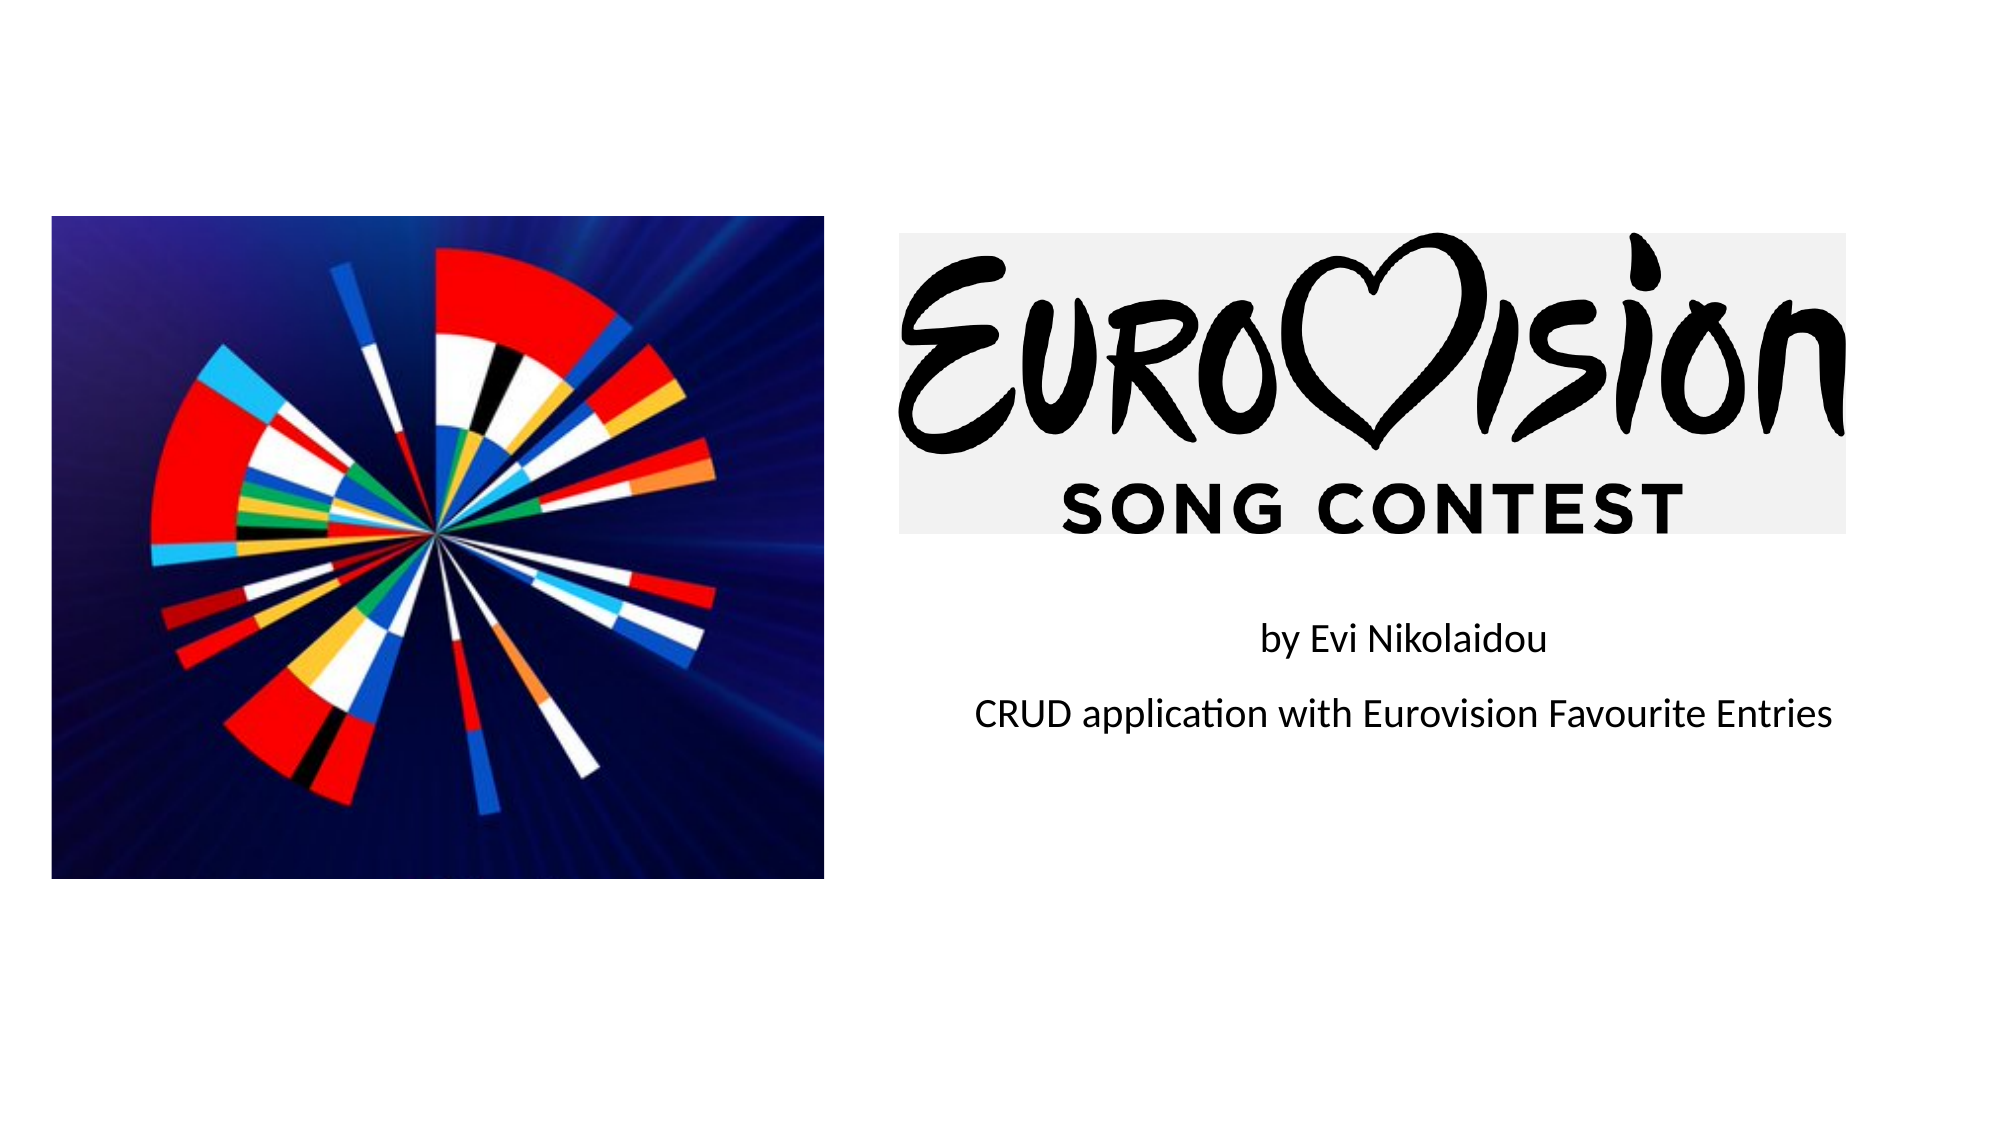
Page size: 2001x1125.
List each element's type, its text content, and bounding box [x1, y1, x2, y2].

picture [51, 216, 825, 879]
picture [898, 232, 1846, 534]
subtitle by Evi Nikolaidou [825, 608, 2000, 678]
text_box CRUD application with Eurovision Favourite Entries [541, 683, 2000, 753]
